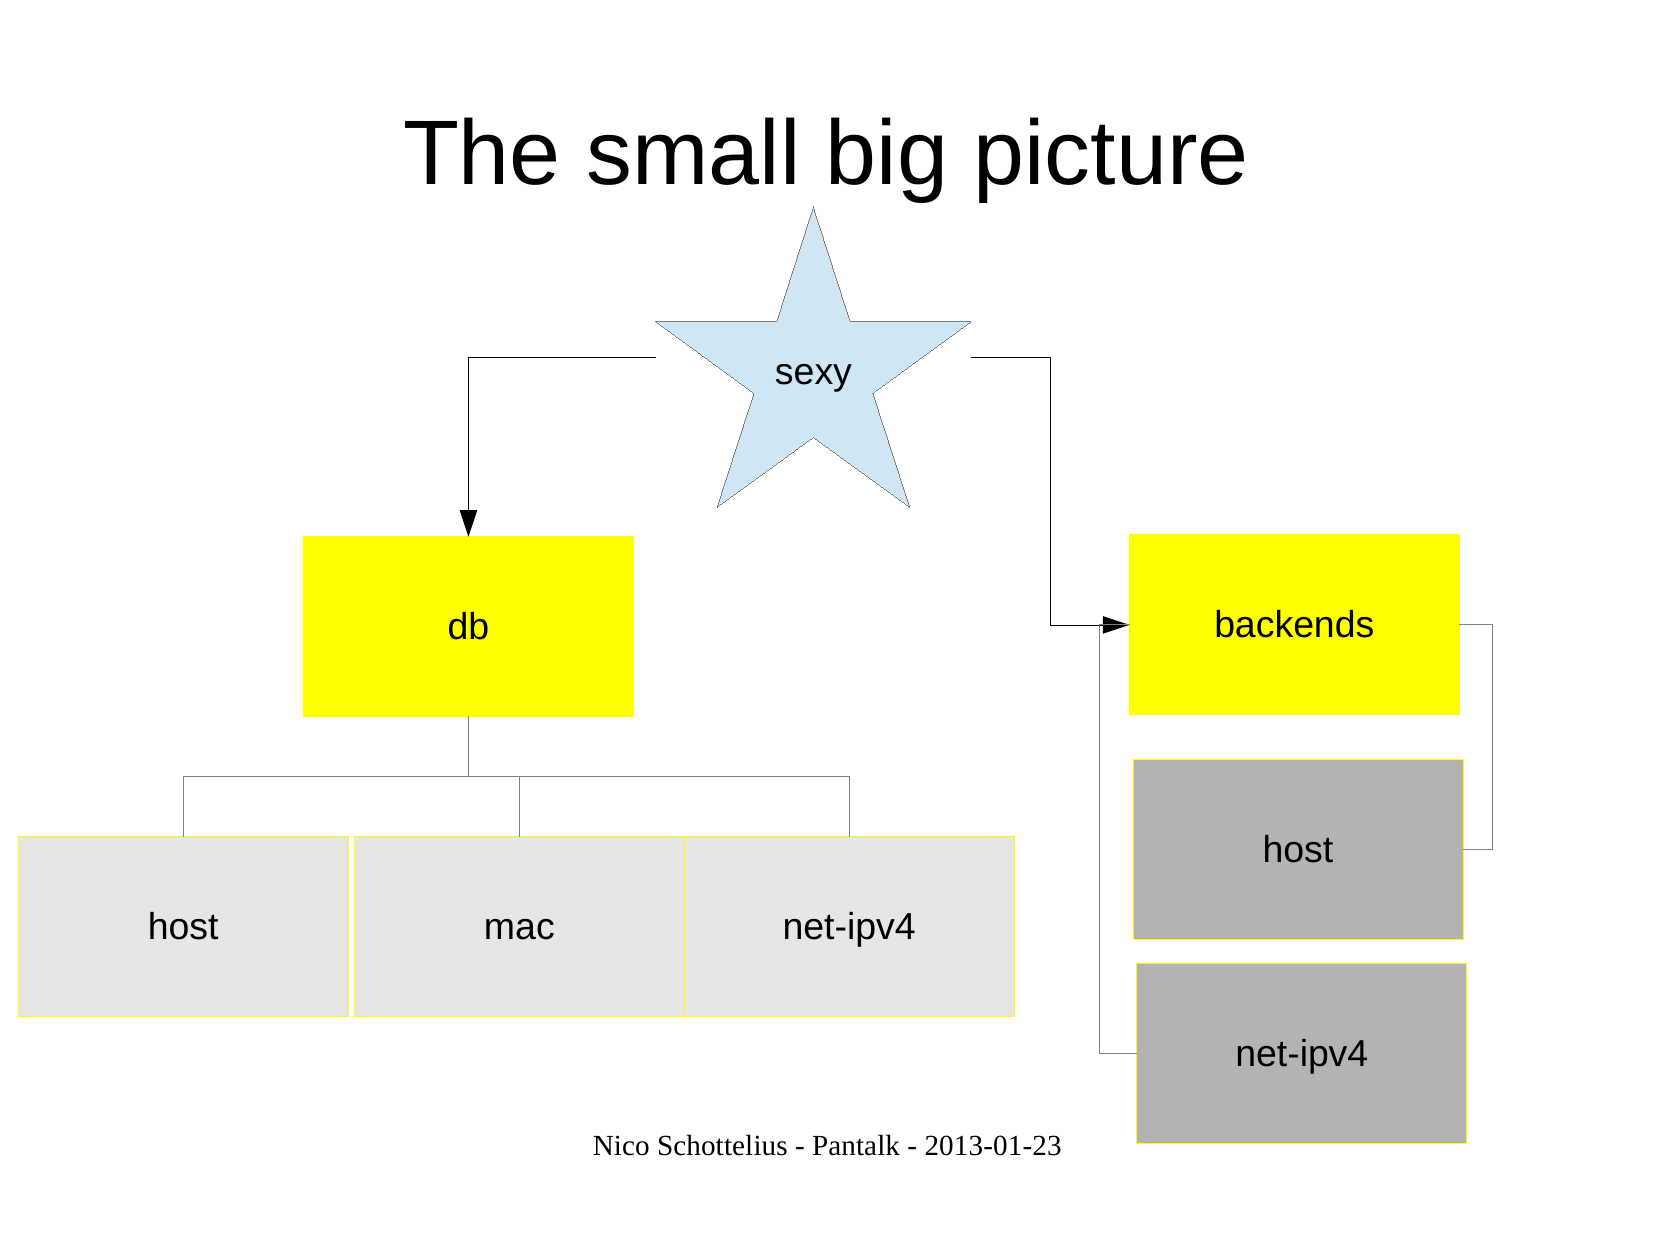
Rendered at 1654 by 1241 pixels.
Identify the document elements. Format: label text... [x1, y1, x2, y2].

text_box mac [354, 836, 684, 1017]
text_box net-ipv4 [1136, 963, 1467, 1144]
text_box db [303, 536, 634, 717]
text_box host [18, 836, 349, 1017]
text_box net-ipv4 [684, 836, 1015, 1017]
text_box host [1133, 759, 1464, 940]
text_box sexy [655, 206, 971, 508]
text_box backends [1129, 534, 1460, 715]
title The small big picture [82, 49, 1571, 257]
